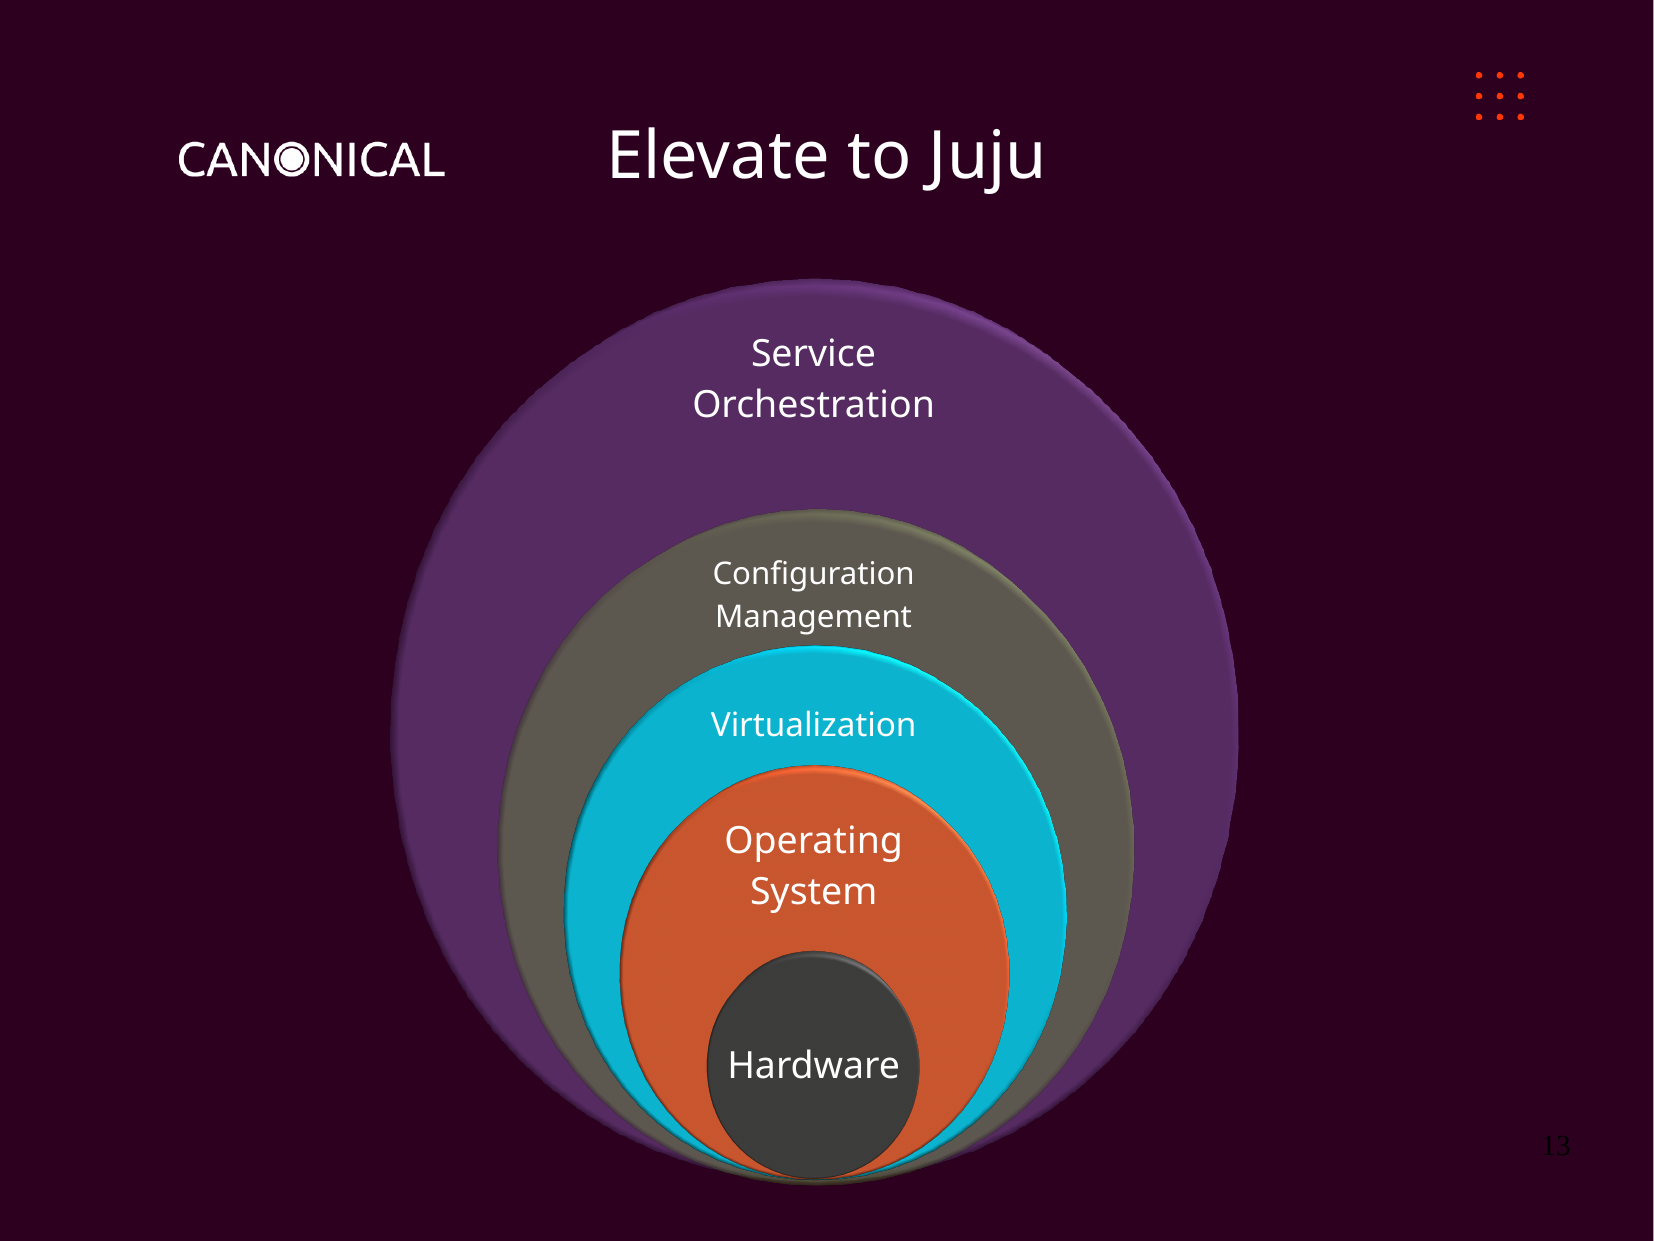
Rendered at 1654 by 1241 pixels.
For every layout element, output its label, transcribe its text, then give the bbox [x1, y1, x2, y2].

text_box Service Orchestration [663, 318, 964, 418]
picture [0, 0, 1654, 1241]
title Elevate to Juju [82, 49, 1571, 257]
text_box Hardware [682, 1031, 946, 1104]
text_box Operating System [663, 806, 964, 906]
text_box Virtualization [682, 693, 946, 769]
text_box Configuration Management [663, 543, 964, 630]
